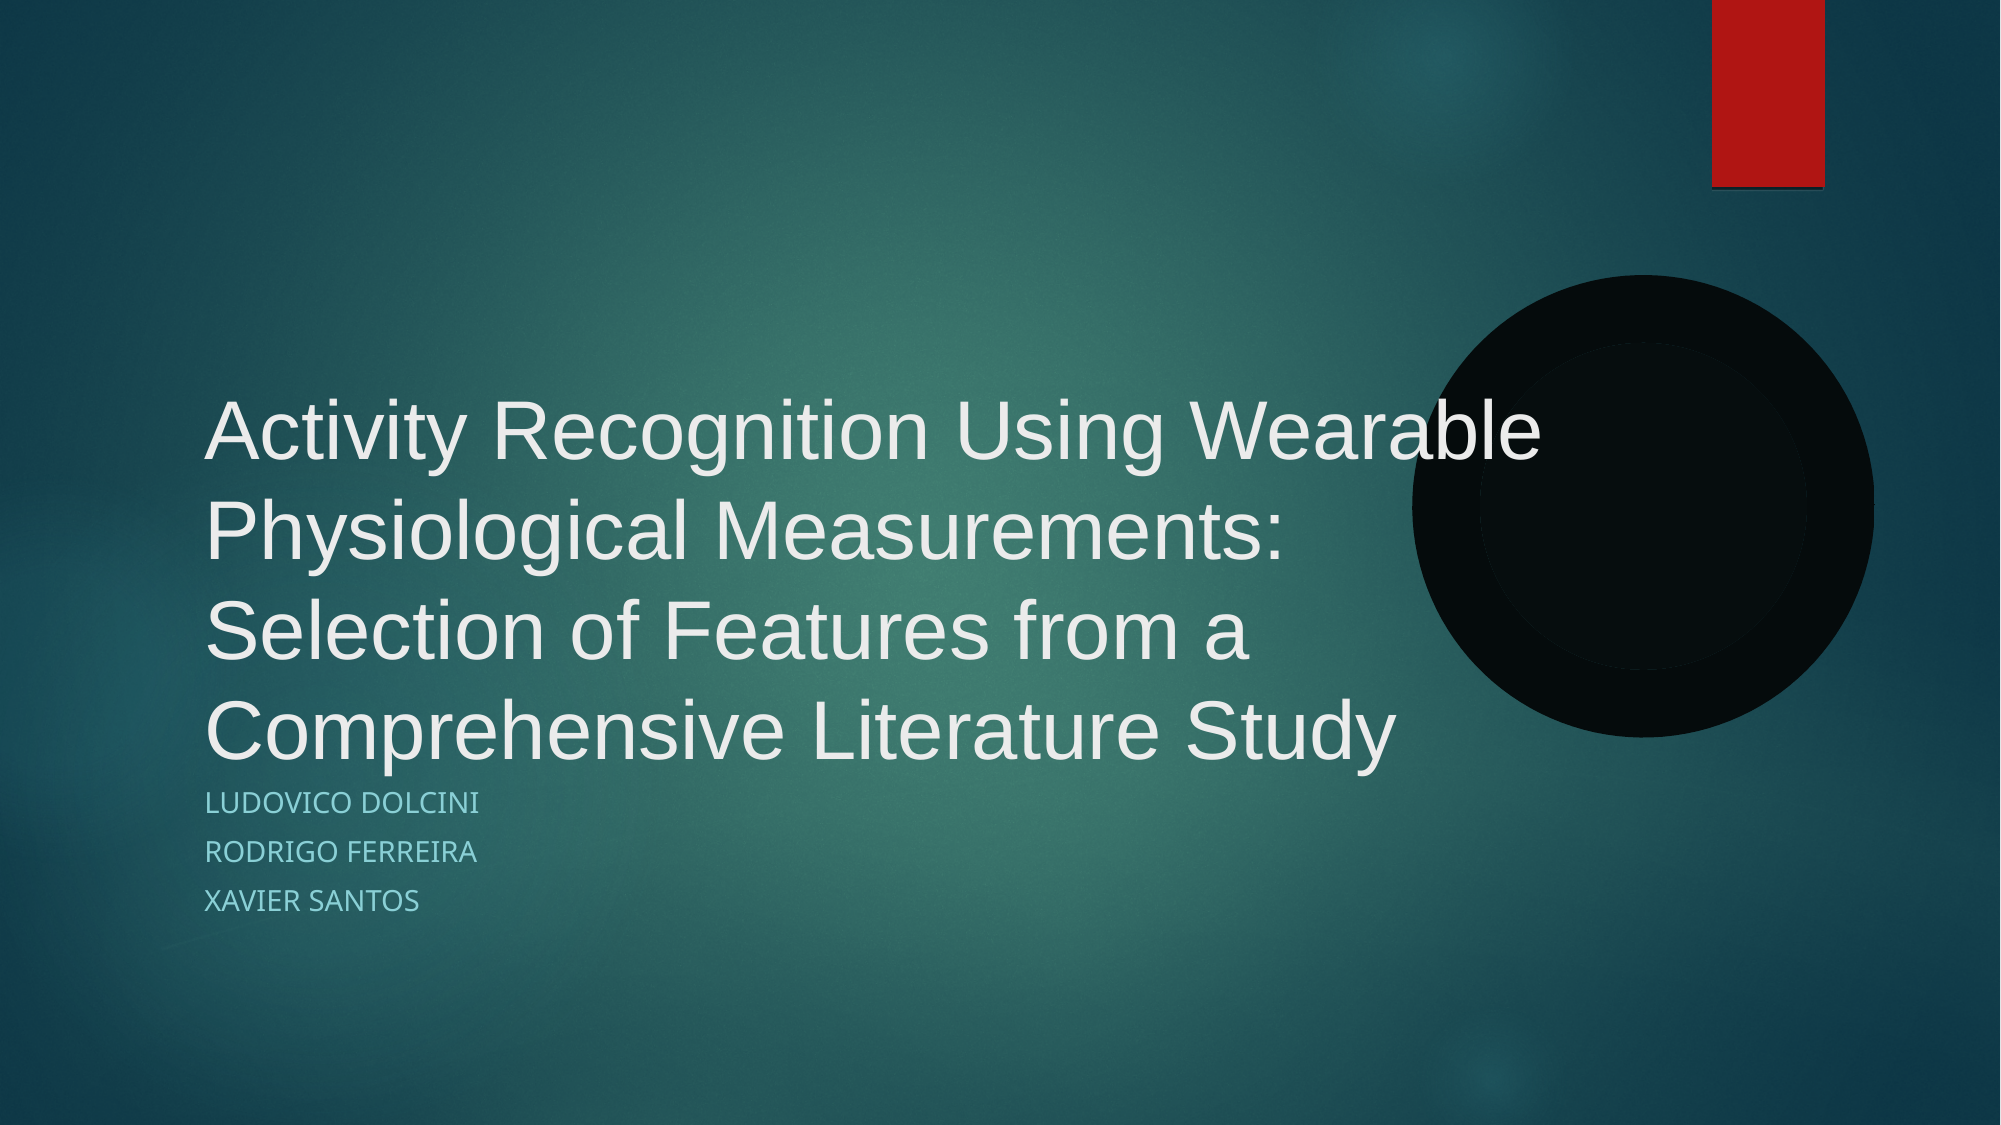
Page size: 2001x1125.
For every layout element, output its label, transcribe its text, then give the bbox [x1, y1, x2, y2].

title Activity Recognition Using Wearable Physiological Measurements: Selection of Features from a Comprehensive Literature Study [189, 237, 1638, 783]
subtitle Ludovico Dolcini Rodrigo Ferreira Xavier Santos [189, 783, 1638, 926]
